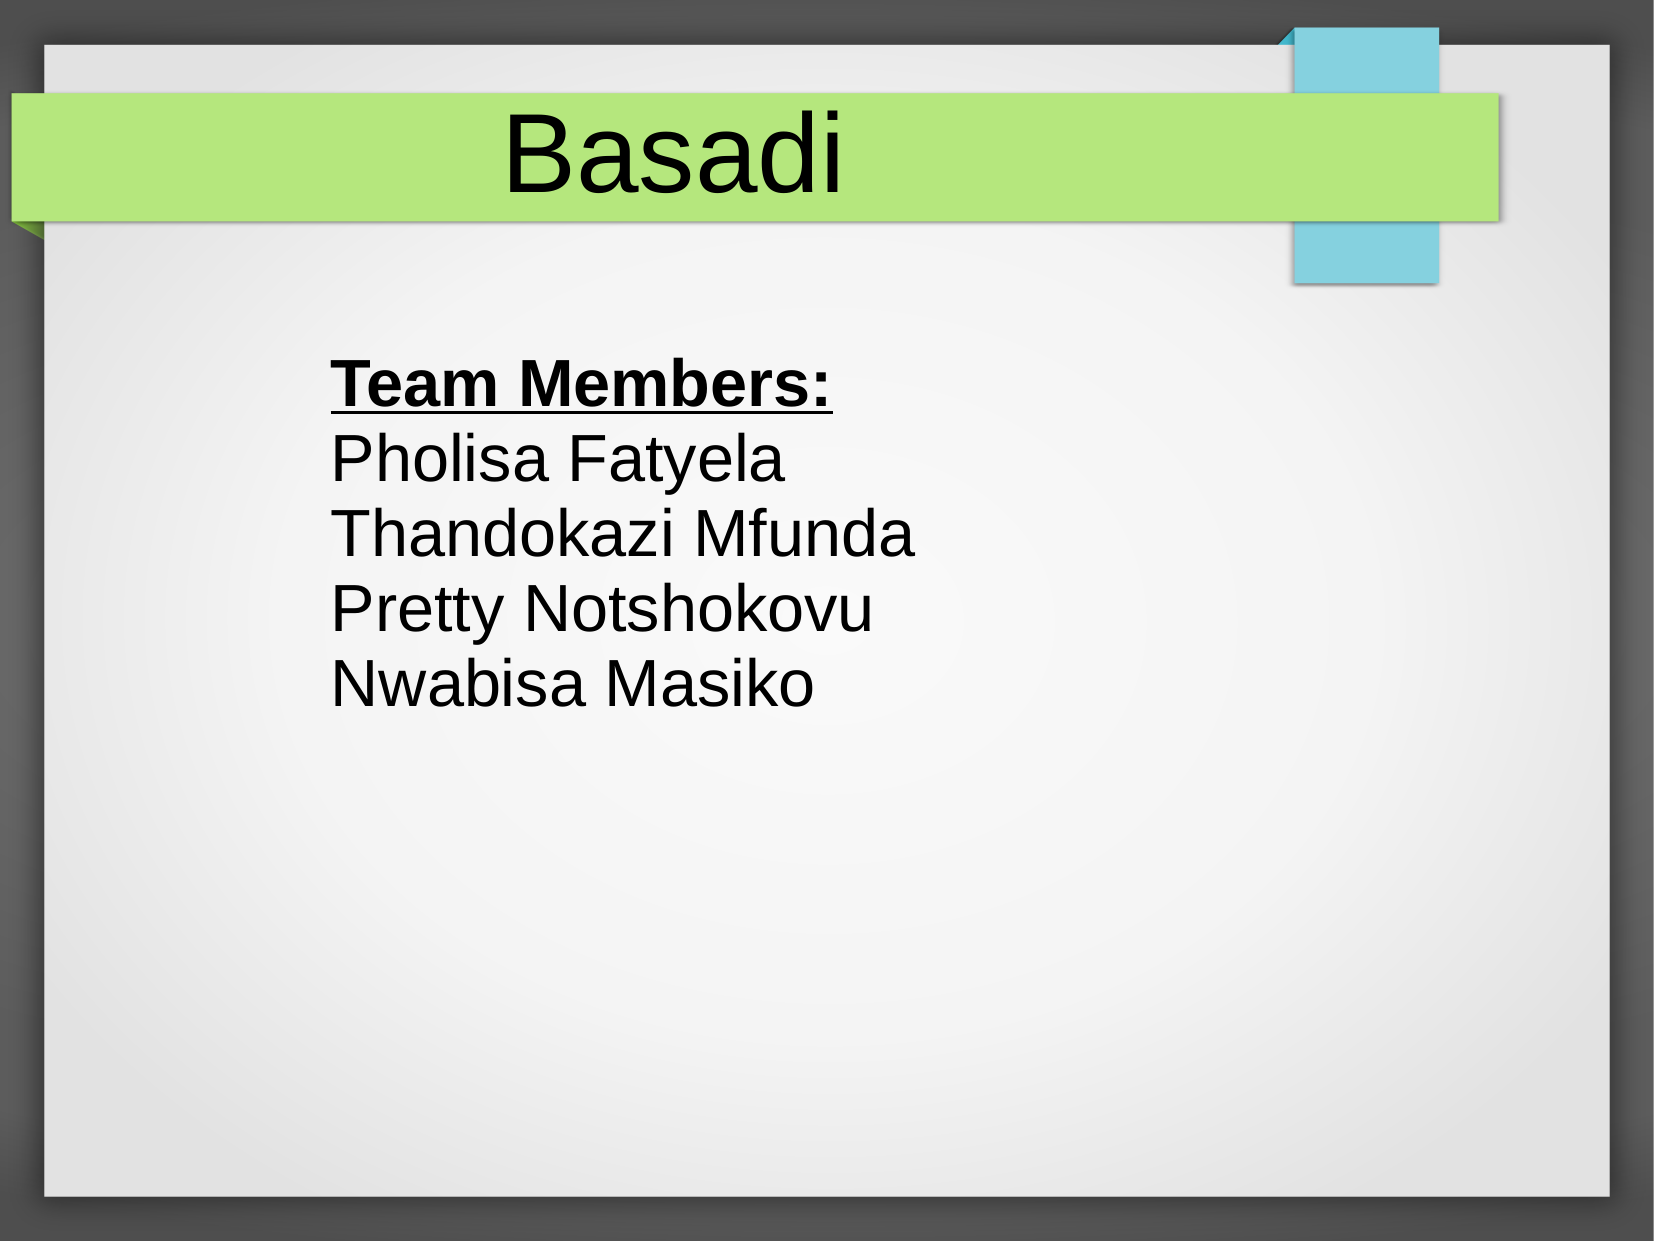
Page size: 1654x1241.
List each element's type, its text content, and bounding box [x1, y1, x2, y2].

picture [0, 0, 1654, 1241]
title Basadi [82, 90, 1264, 217]
subtitle Team Members: Pholisa Fatyela Thandokazi Mfunda Pretty Notshokovu Nwabisa Masiko [82, 271, 1571, 991]
